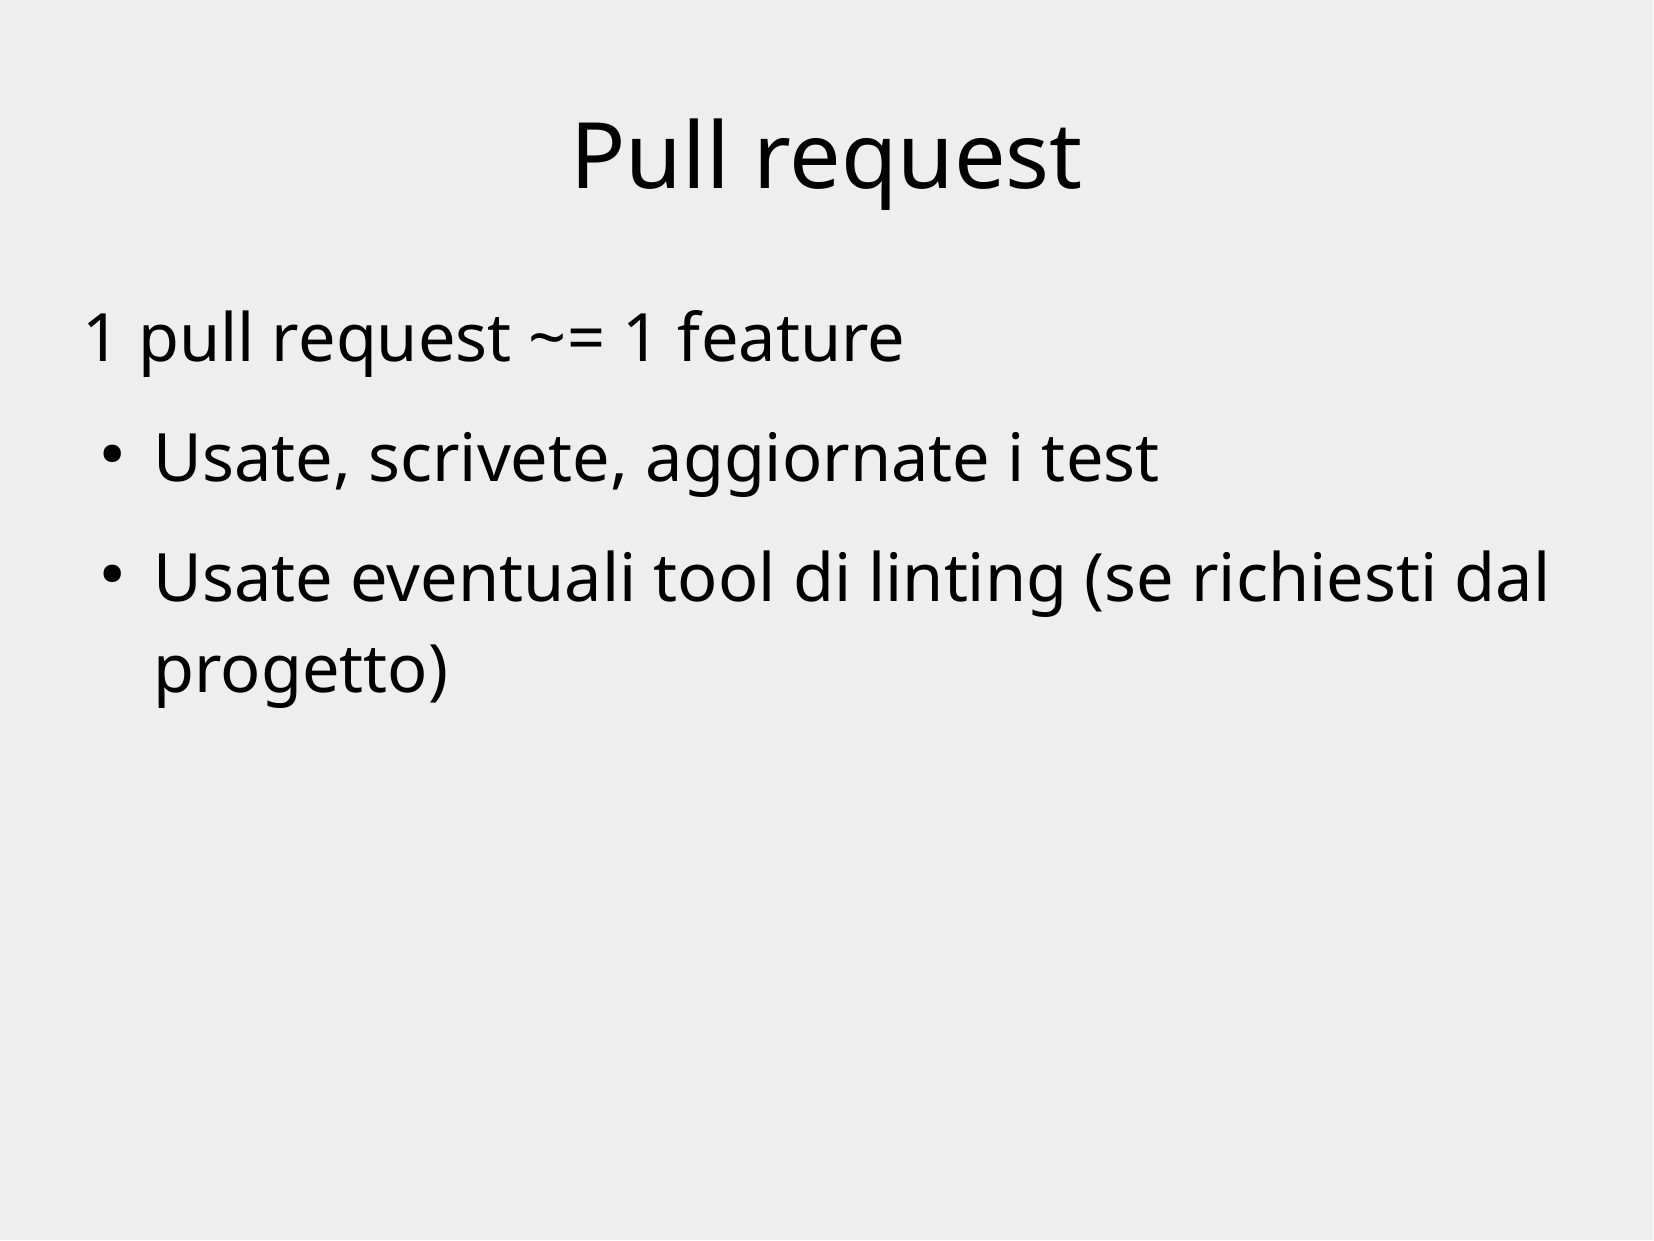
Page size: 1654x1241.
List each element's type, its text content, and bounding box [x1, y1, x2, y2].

title Pull request [82, 49, 1571, 257]
list 1 pull request ~= 1 feature Usate, scrivete, aggiornate i test Usate eventuali tool di linting (se richiesti dal progetto) [82, 290, 1571, 1010]
